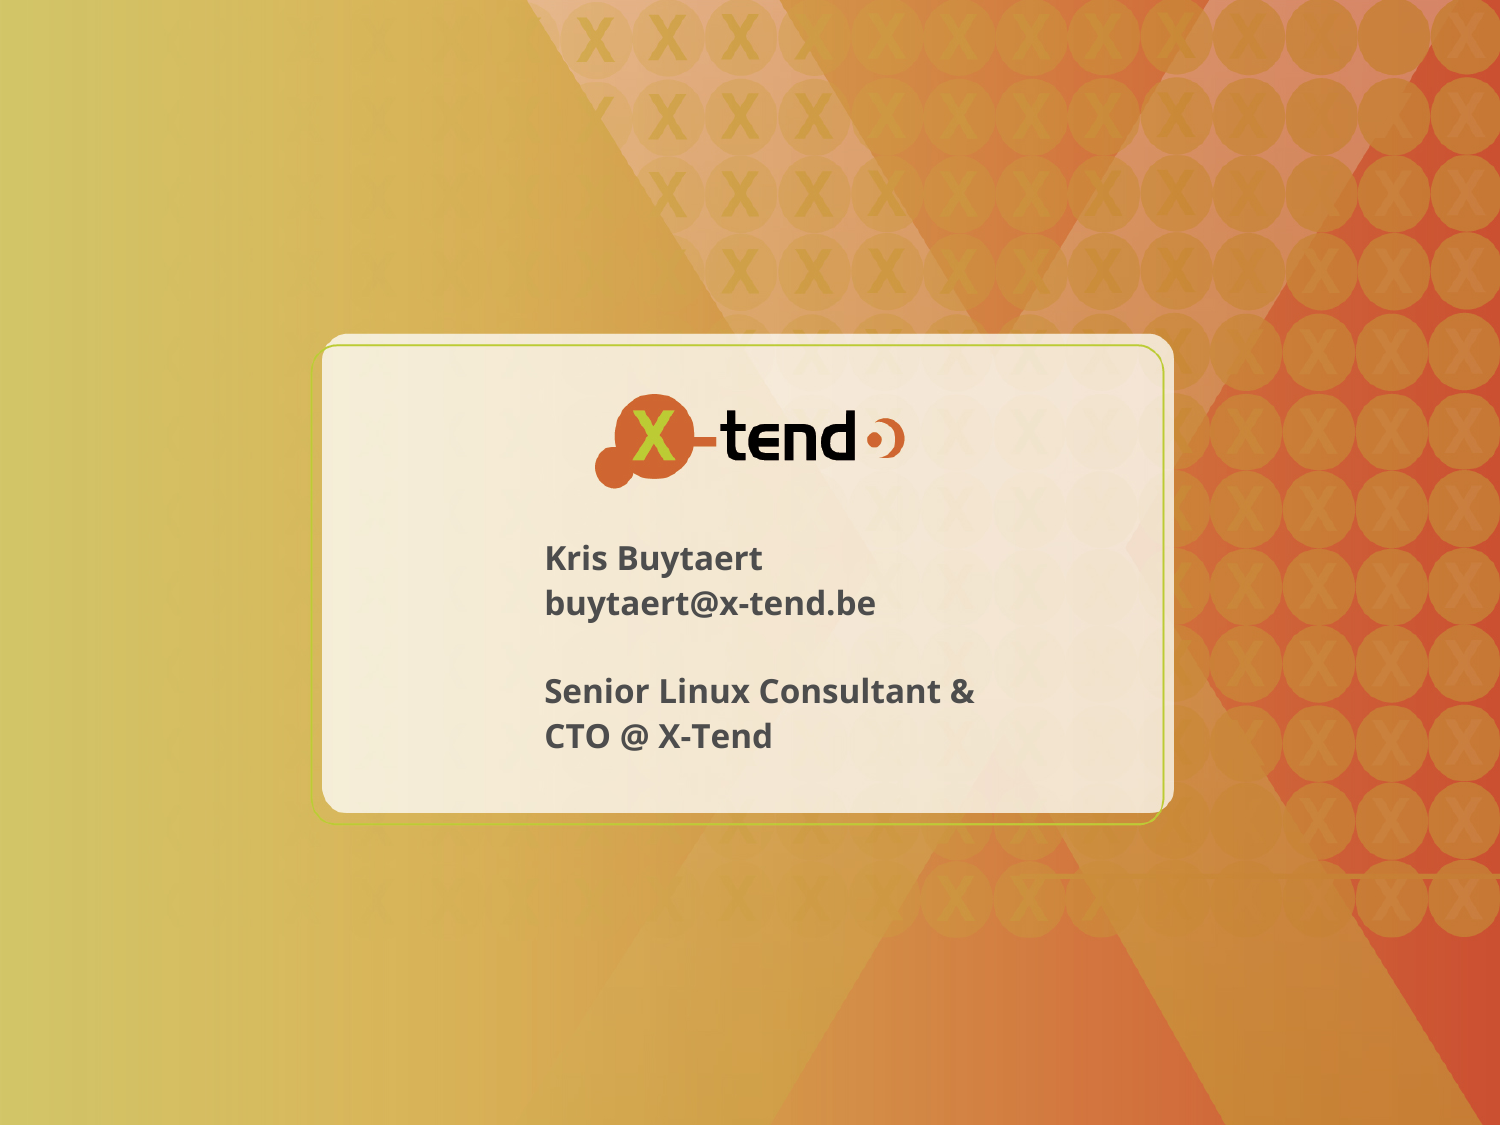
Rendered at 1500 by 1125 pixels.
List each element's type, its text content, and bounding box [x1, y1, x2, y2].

text_box Kris Buytaert buytaert@x-tend.be Senior Linux Consultant & CTO @ X-Tend [529, 527, 1031, 694]
text_box [112, 349, 1388, 591]
picture [0, 0, 1500, 1125]
